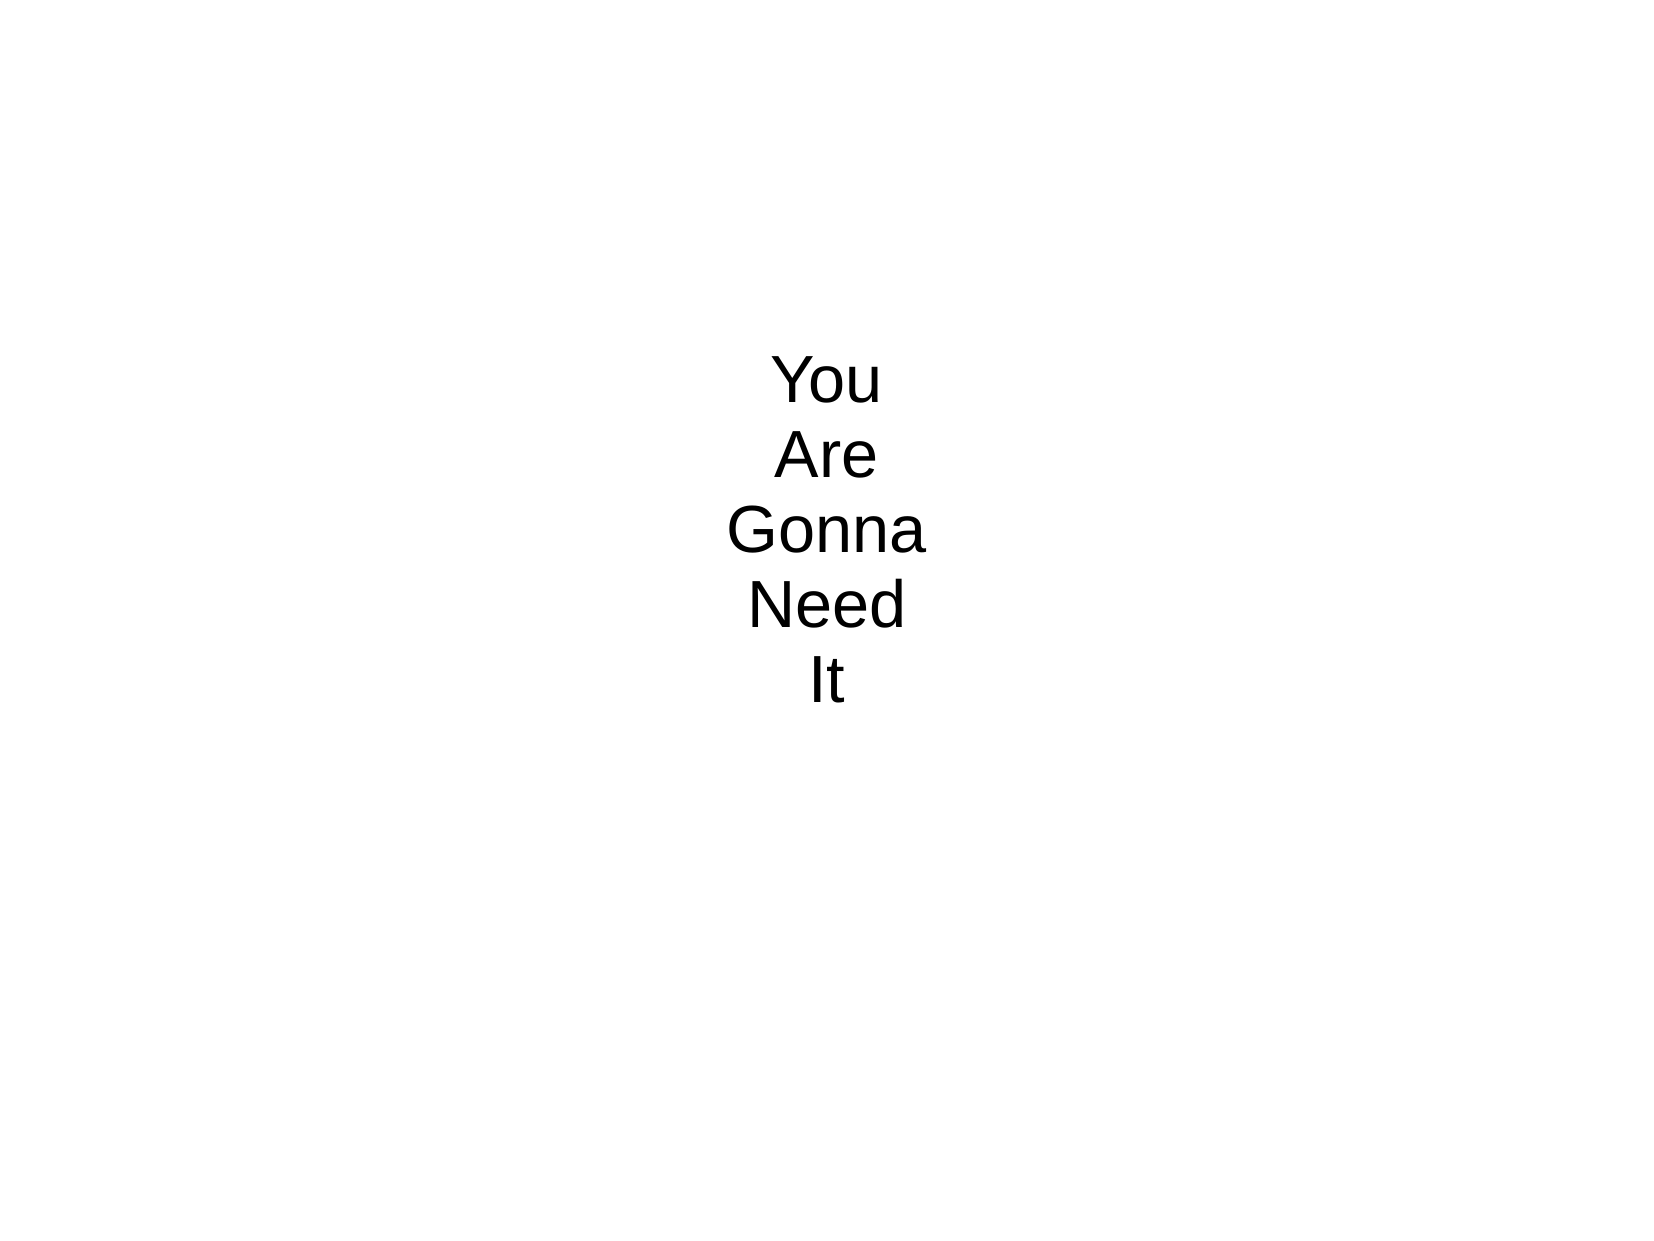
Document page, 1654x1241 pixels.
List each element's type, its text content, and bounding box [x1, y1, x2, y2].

subtitle You Are Gonna Need It [82, 49, 1571, 1010]
